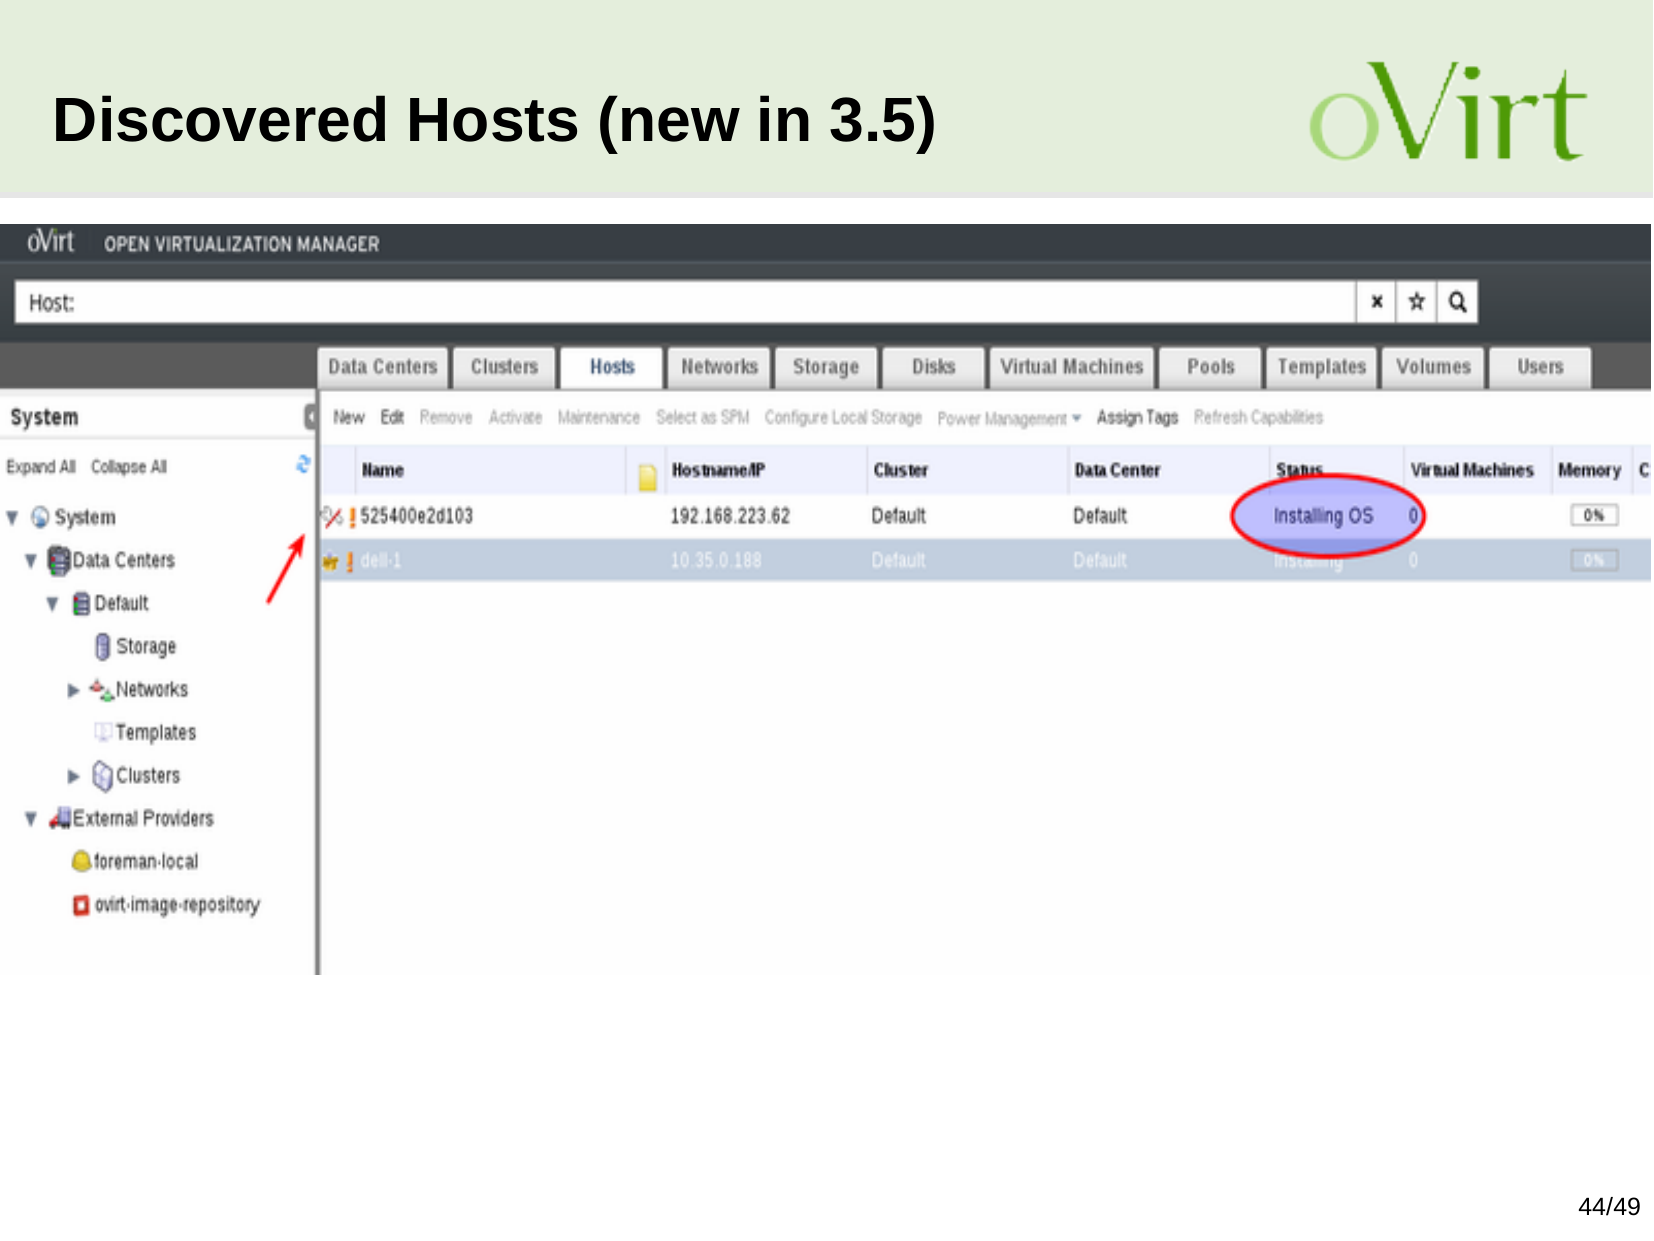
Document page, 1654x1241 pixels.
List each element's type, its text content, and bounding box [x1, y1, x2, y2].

picture [1289, 36, 1613, 181]
title Discovered Hosts (new in 3.5) [52, 14, 1330, 154]
picture [0, 224, 1651, 976]
